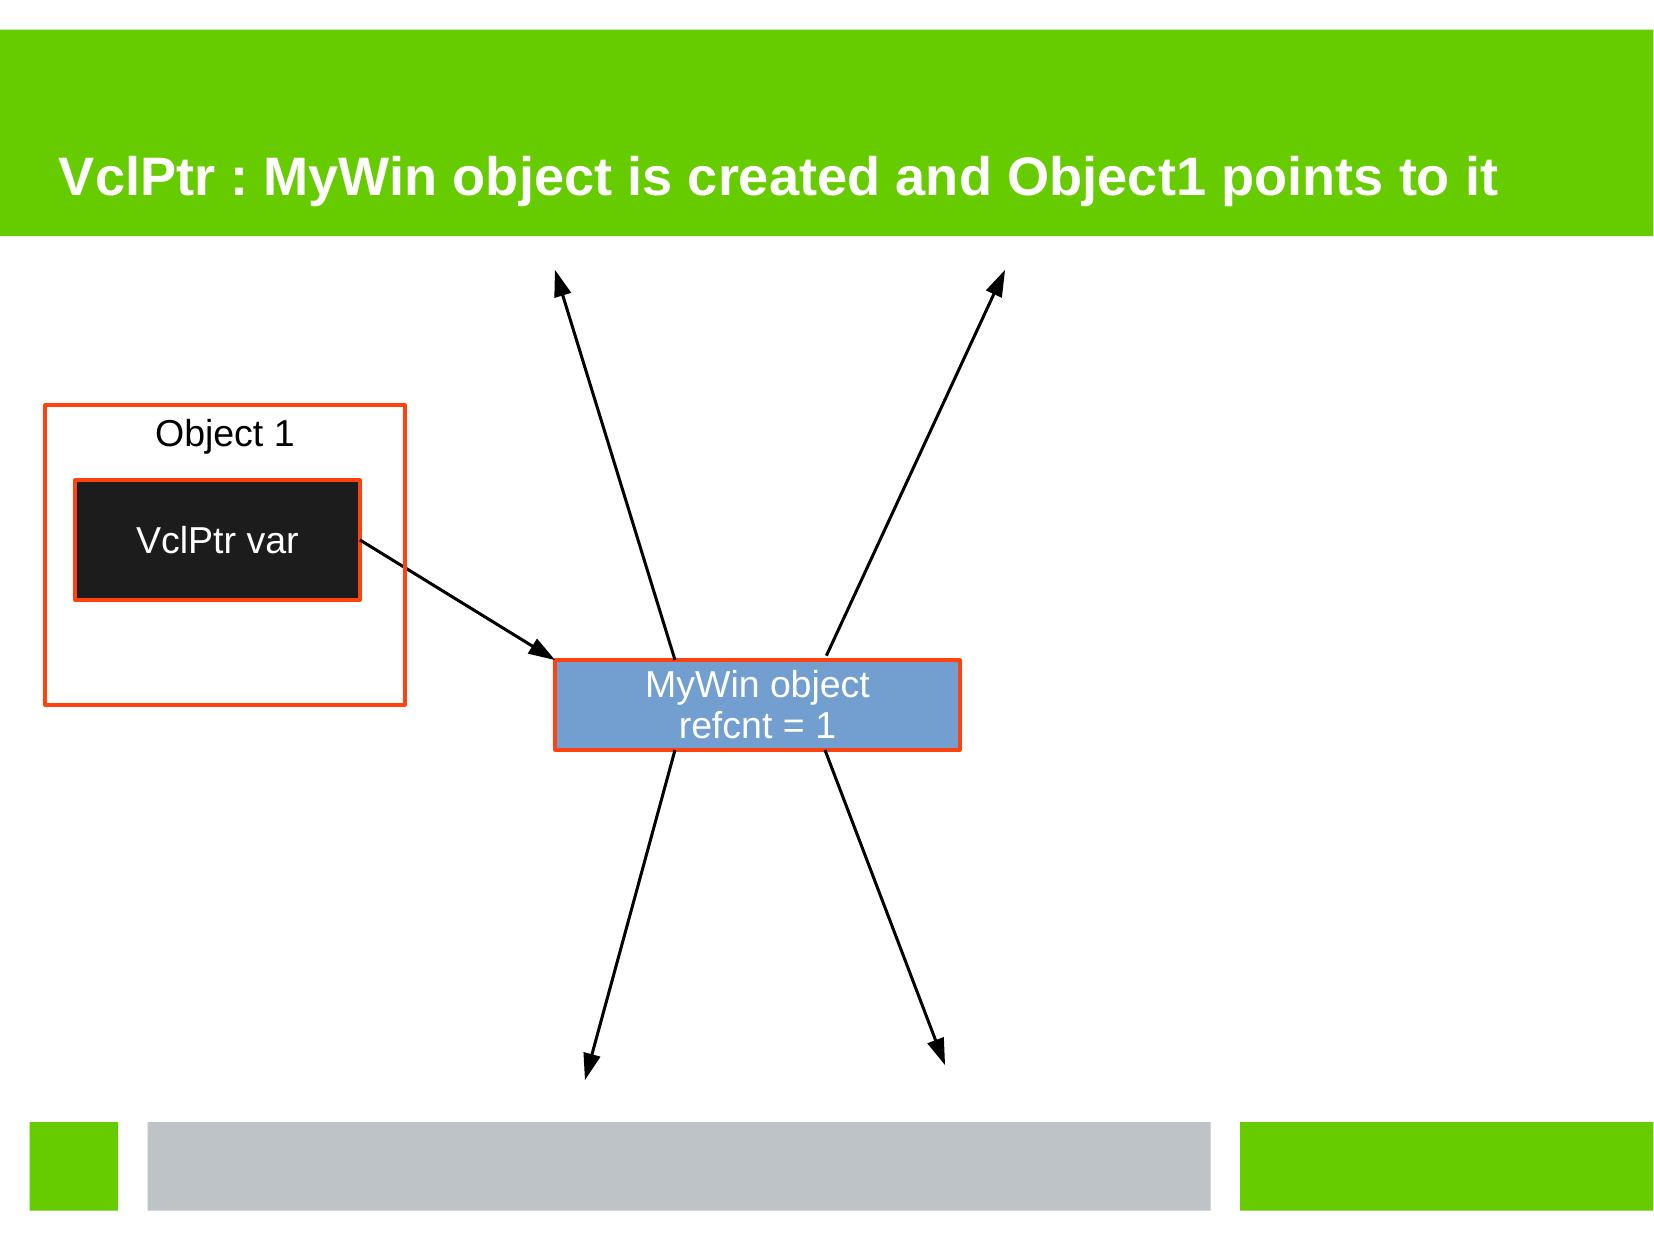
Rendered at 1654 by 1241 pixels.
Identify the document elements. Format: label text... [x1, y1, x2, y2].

list [59, 324, 1565, 1093]
list [59, 324, 673, 660]
text_box MyWin object refcnt = 1 [555, 660, 961, 751]
text_box Object 1 [45, 405, 406, 706]
title VclPtr : MyWin object is created and Object1 points to it [59, 59, 1595, 207]
